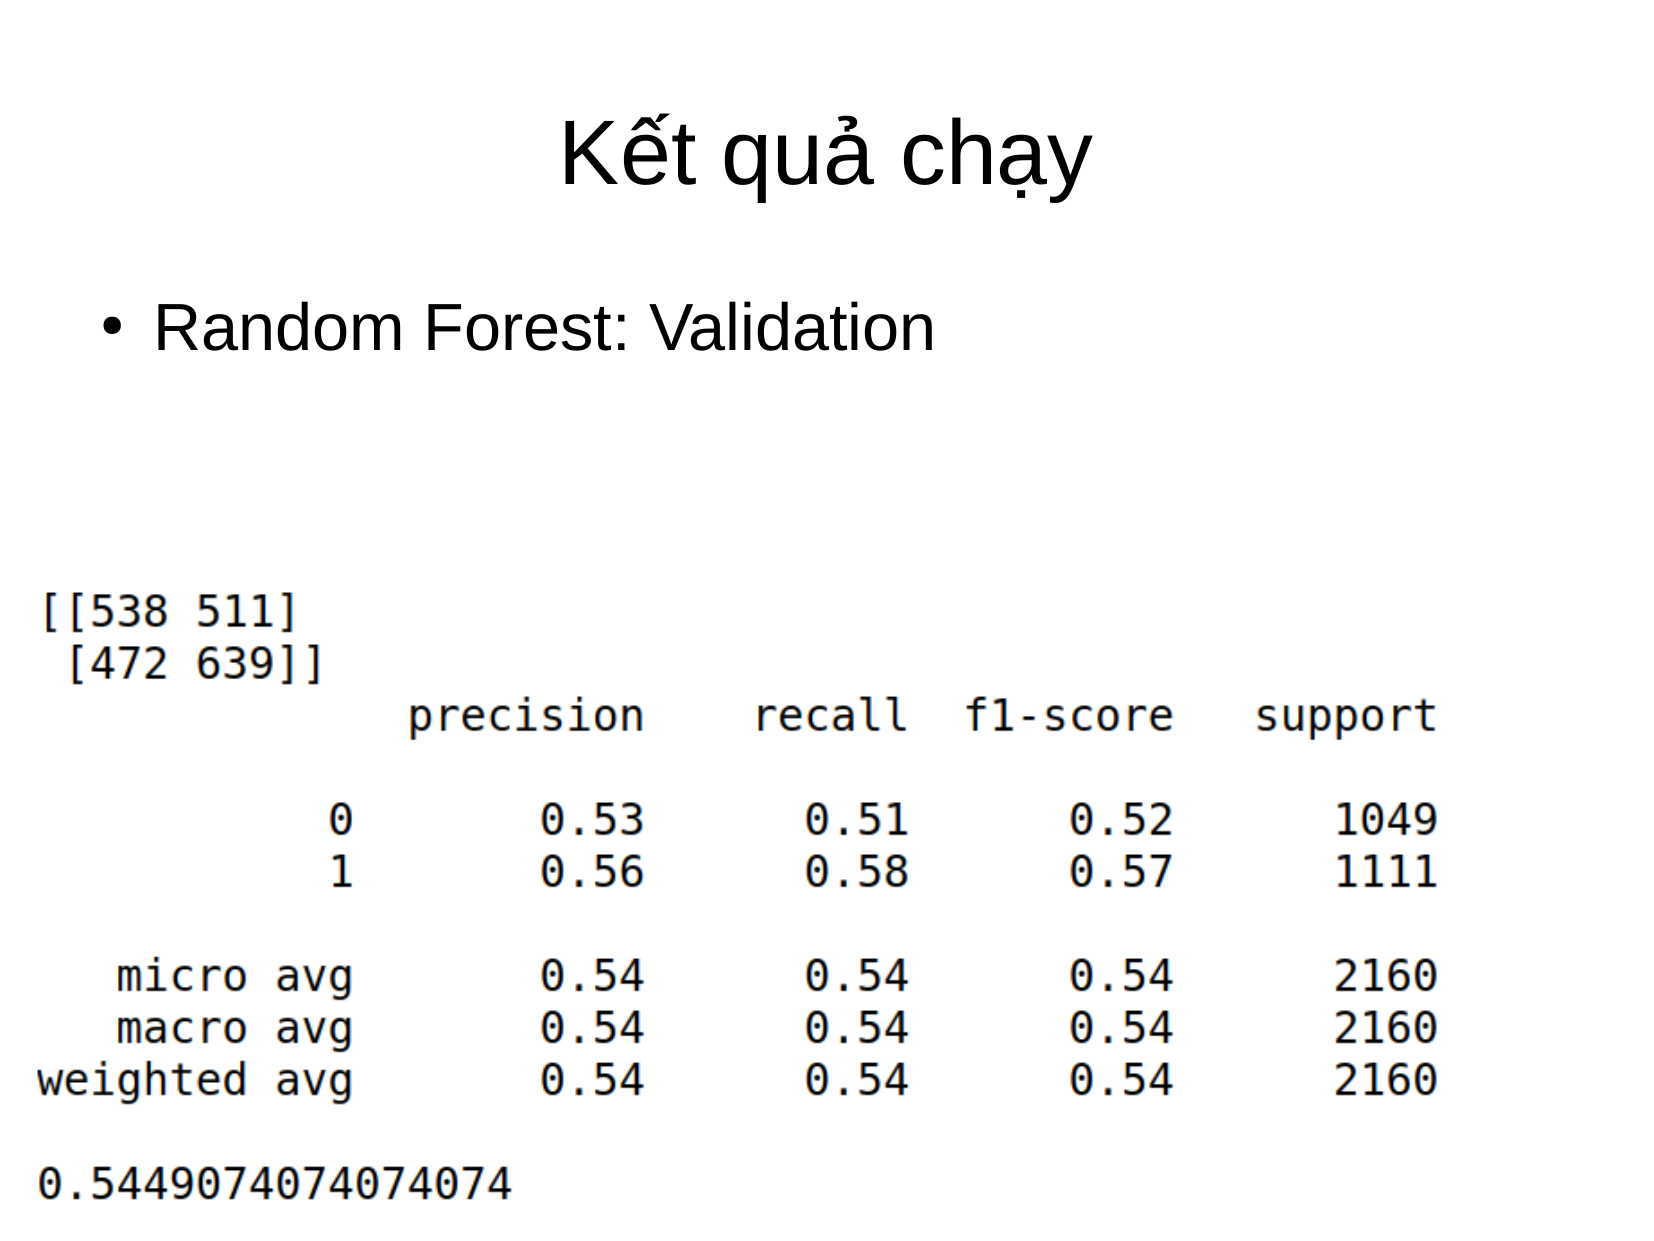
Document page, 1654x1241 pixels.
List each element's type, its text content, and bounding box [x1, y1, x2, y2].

picture [4, 584, 1636, 1231]
list Random Forest: Validation [82, 290, 1571, 584]
title Kết quả chạy [82, 49, 1571, 257]
